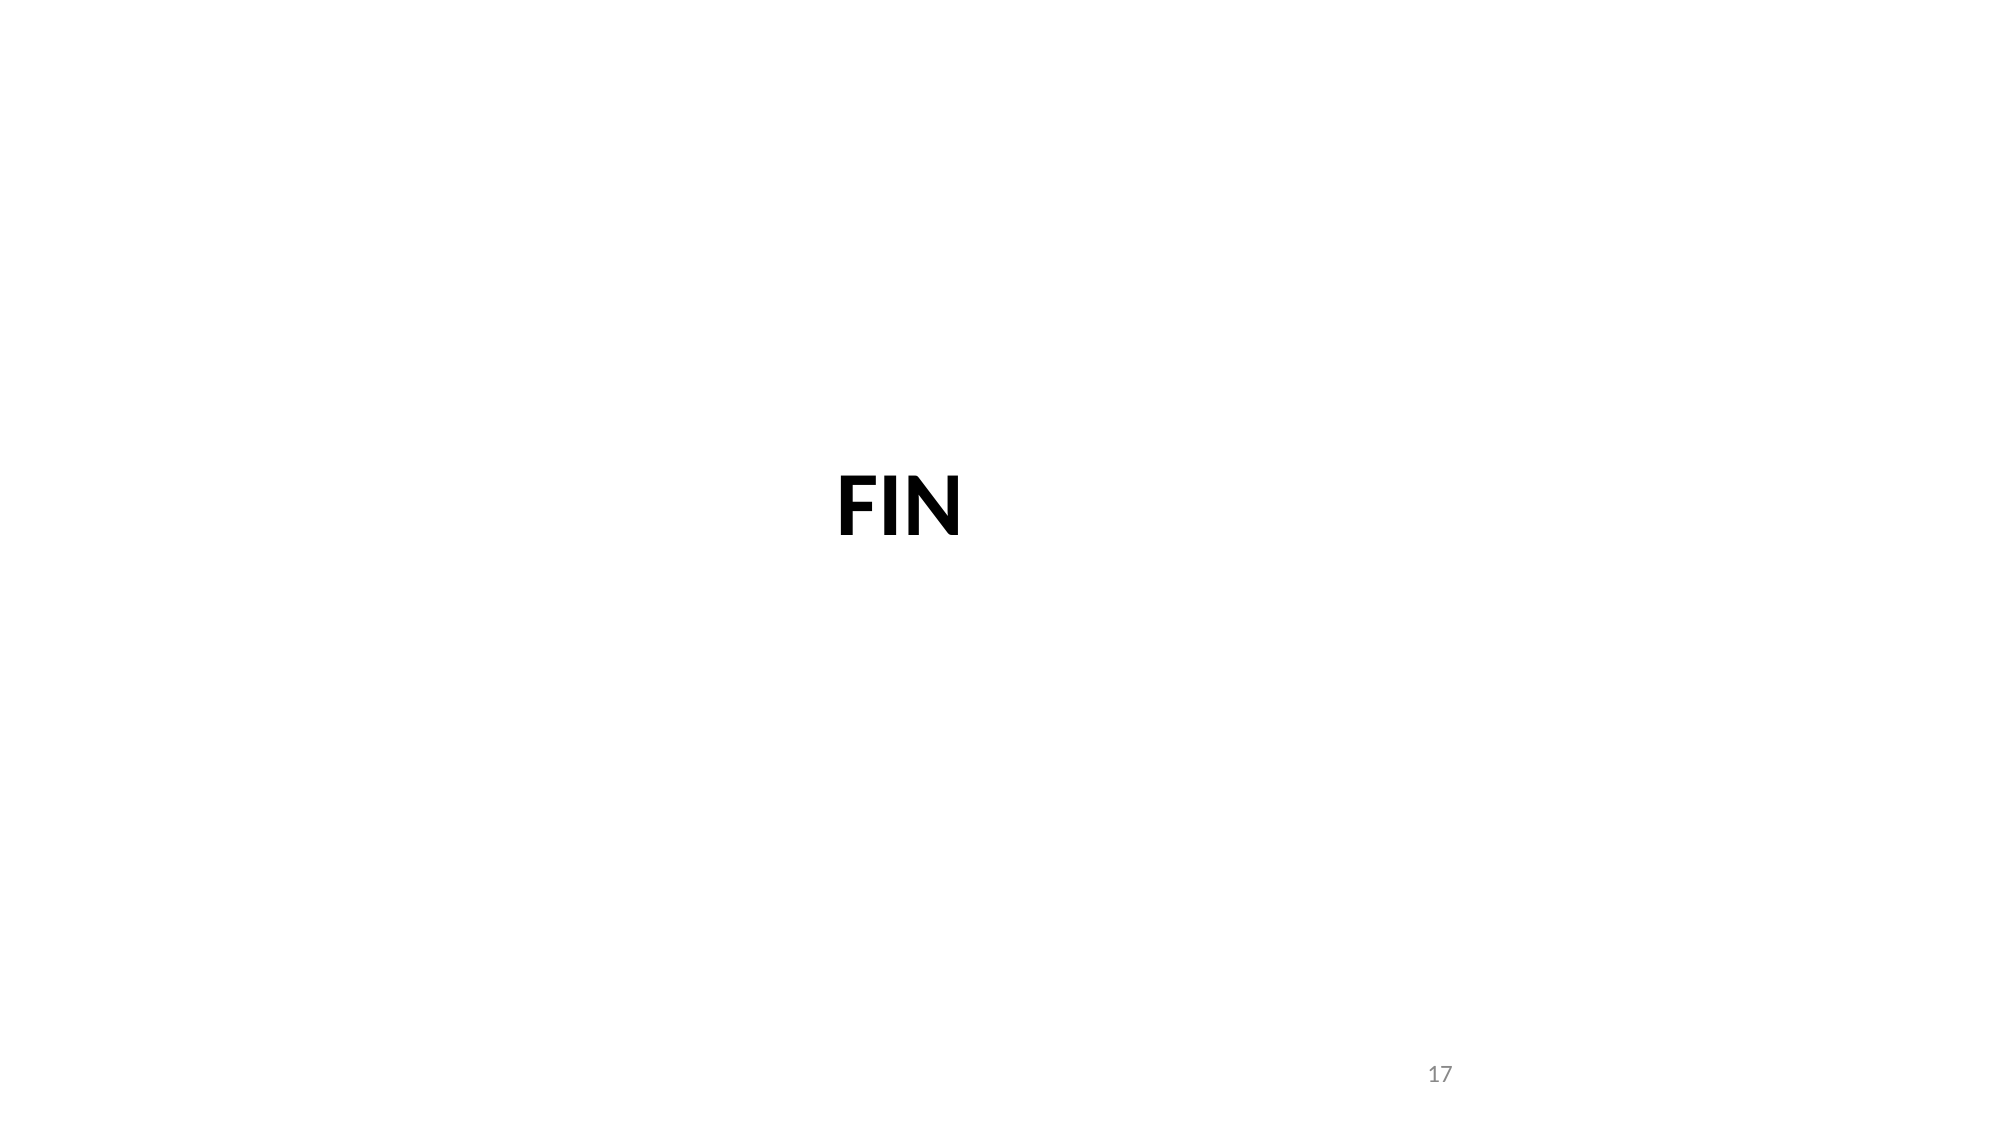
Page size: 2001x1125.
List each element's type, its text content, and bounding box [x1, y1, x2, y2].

text_box FIN [821, 436, 1124, 563]
text_box [1412, 1042, 1863, 1103]
